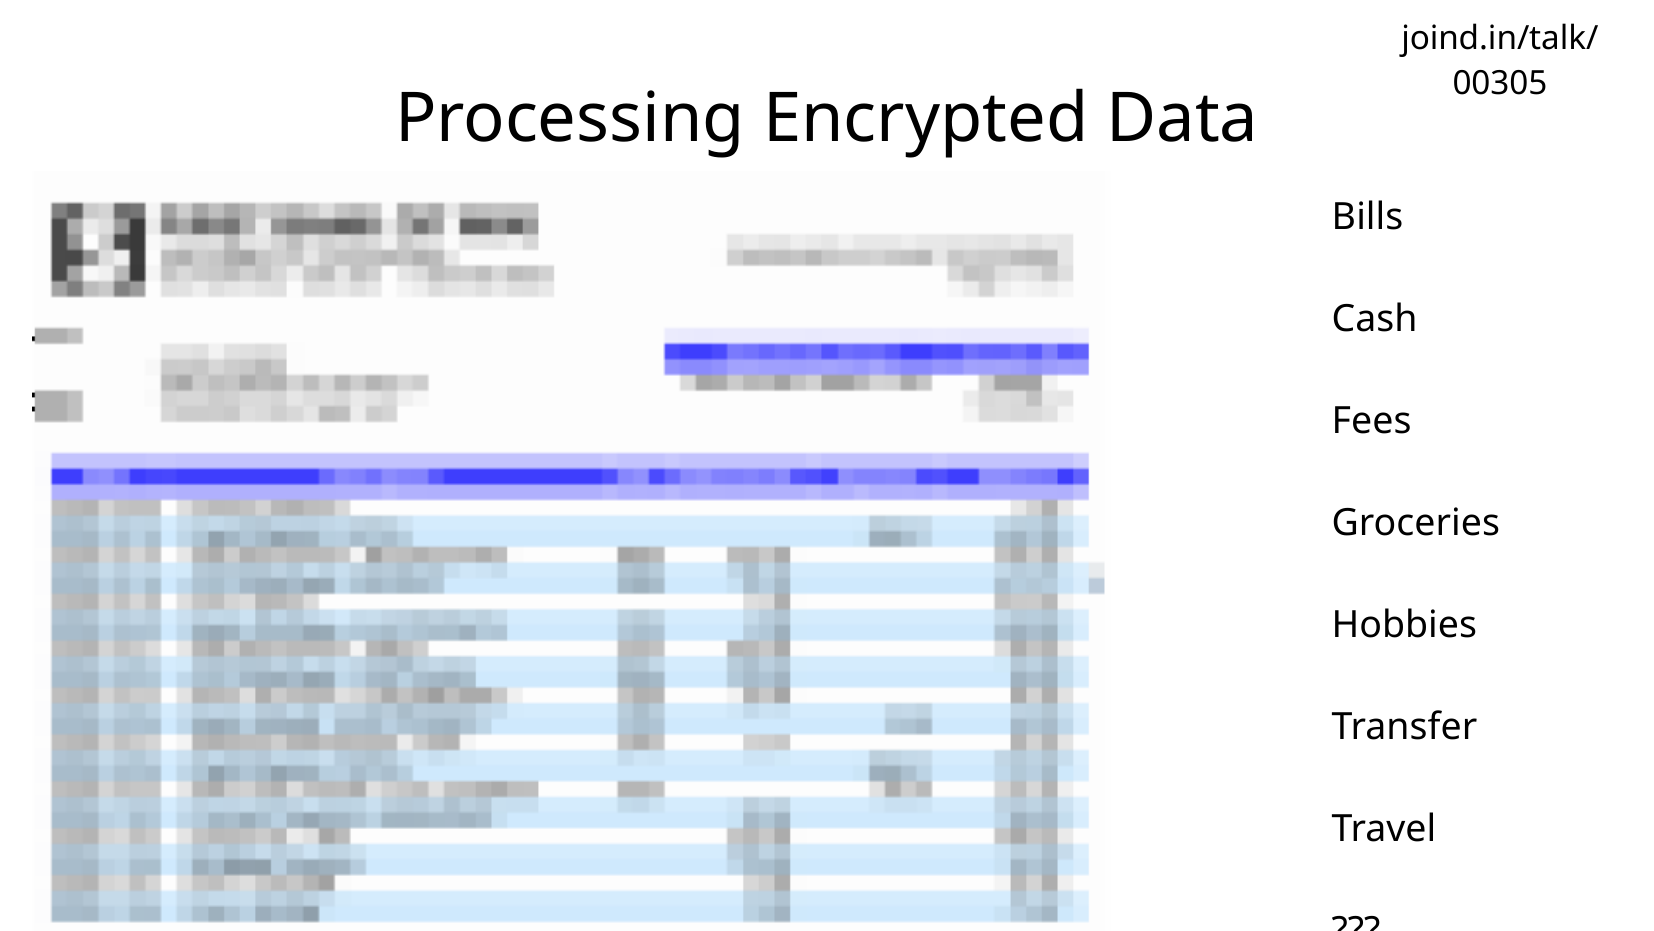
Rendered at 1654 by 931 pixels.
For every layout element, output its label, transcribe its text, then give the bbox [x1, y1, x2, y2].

picture [32, 171, 1111, 931]
text_box Bills Cash Fees Groceries Hobbies Transfer Travel ??? [1311, 176, 1630, 848]
title Processing Encrypted Data [82, 37, 1571, 193]
